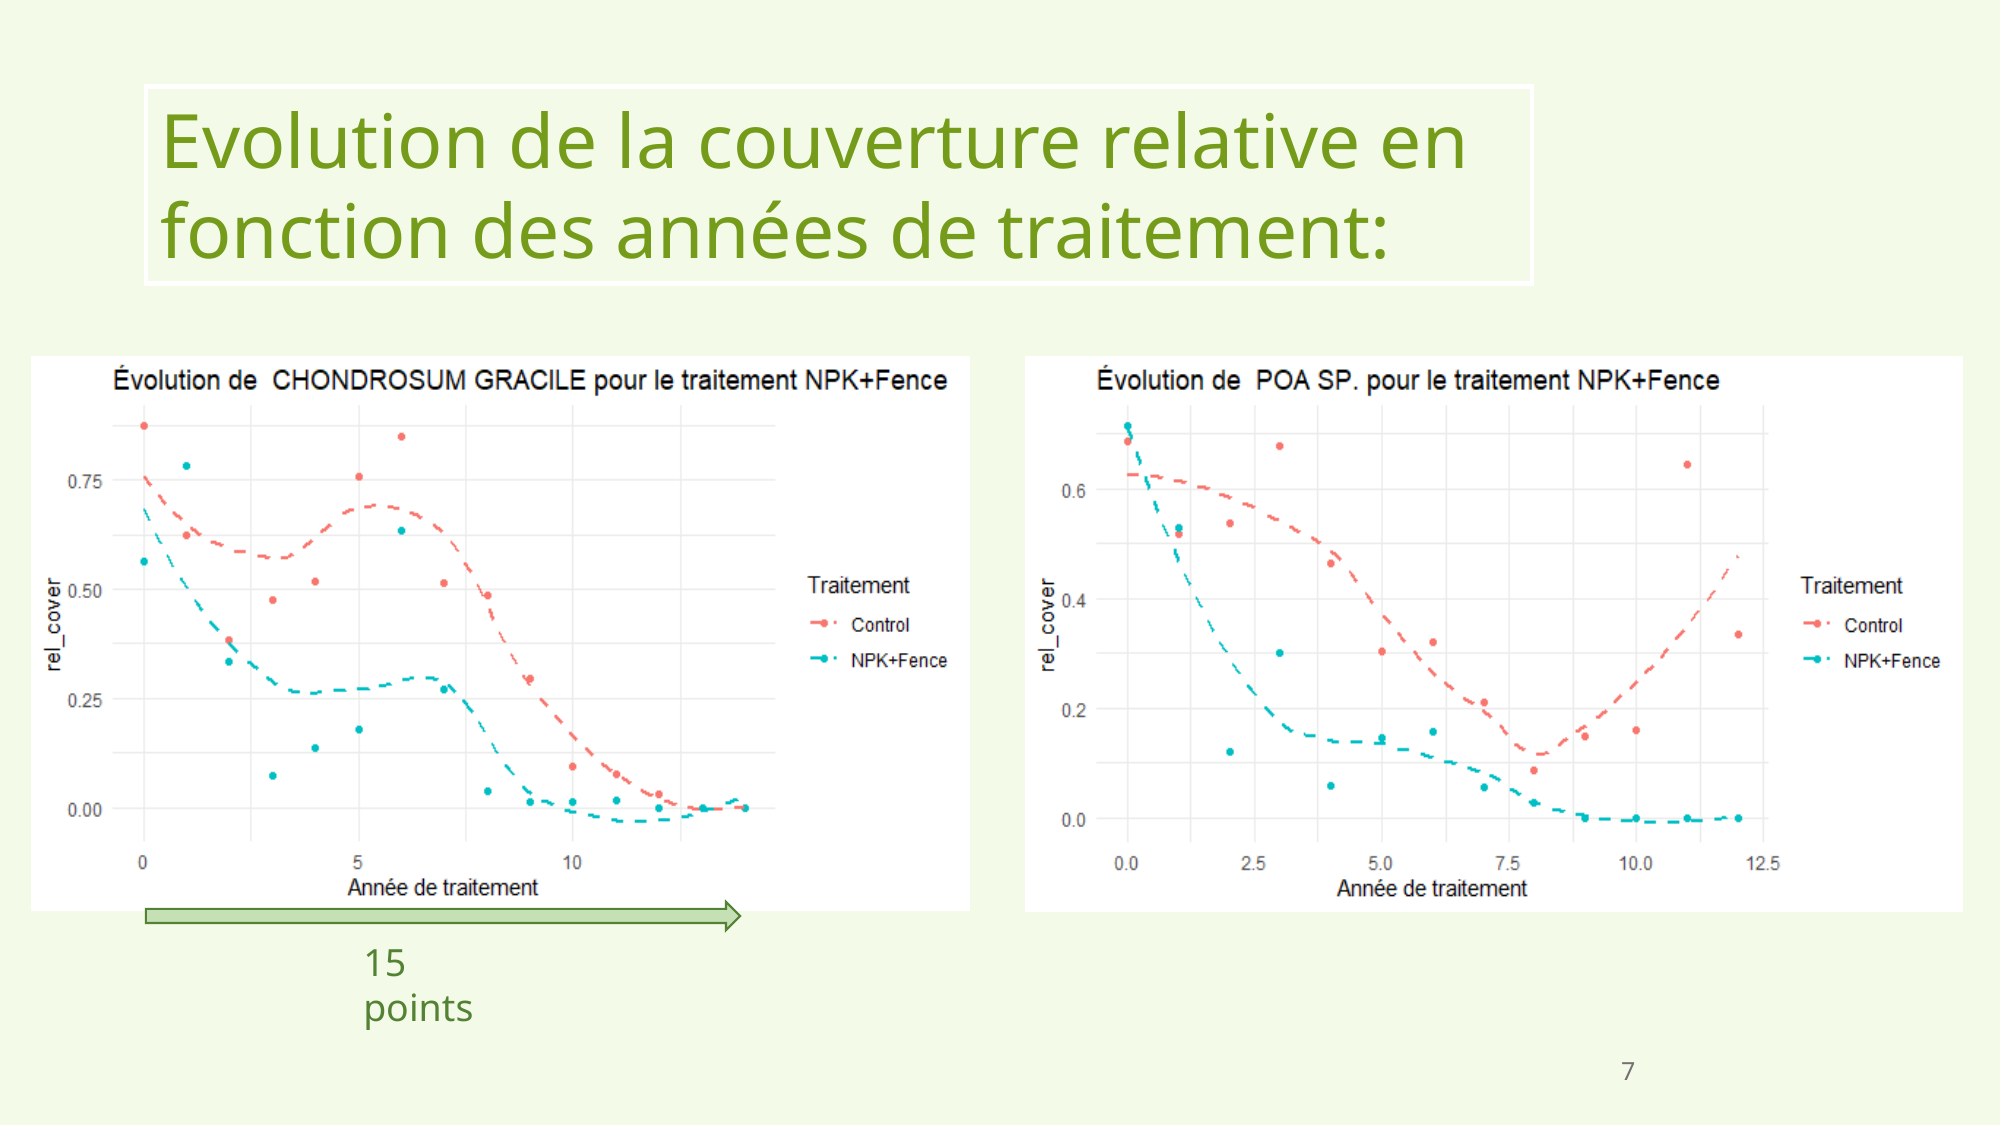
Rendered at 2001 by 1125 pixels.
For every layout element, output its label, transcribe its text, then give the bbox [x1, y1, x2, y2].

text_box 15 points [348, 931, 538, 993]
picture [31, 356, 970, 912]
picture [1025, 356, 1963, 912]
text_box [1606, 1042, 1863, 1103]
text_box [145, 901, 741, 931]
text_box Evolution de la couverture relative en fonction des années de traitement: [145, 86, 1533, 284]
